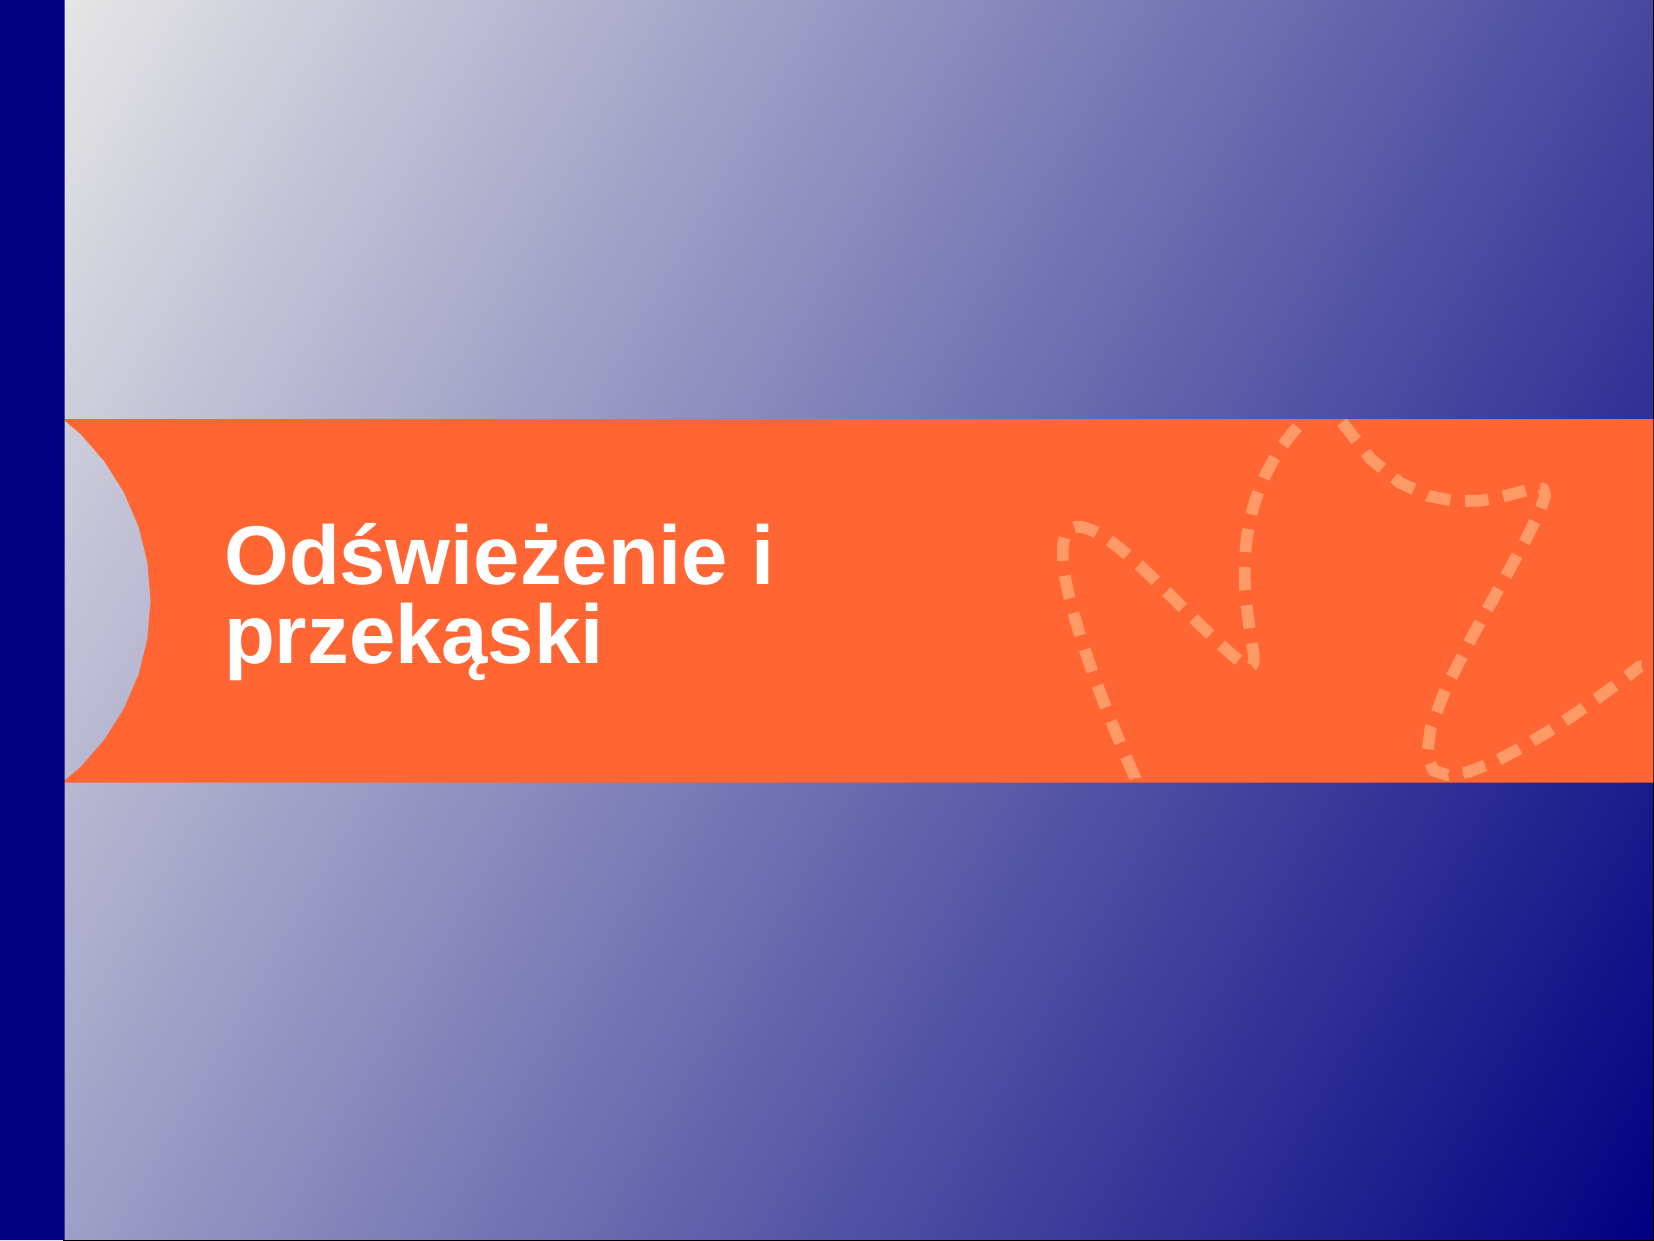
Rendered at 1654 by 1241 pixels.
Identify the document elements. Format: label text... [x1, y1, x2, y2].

title Odświeżenie i przekąski [224, 497, 1093, 704]
